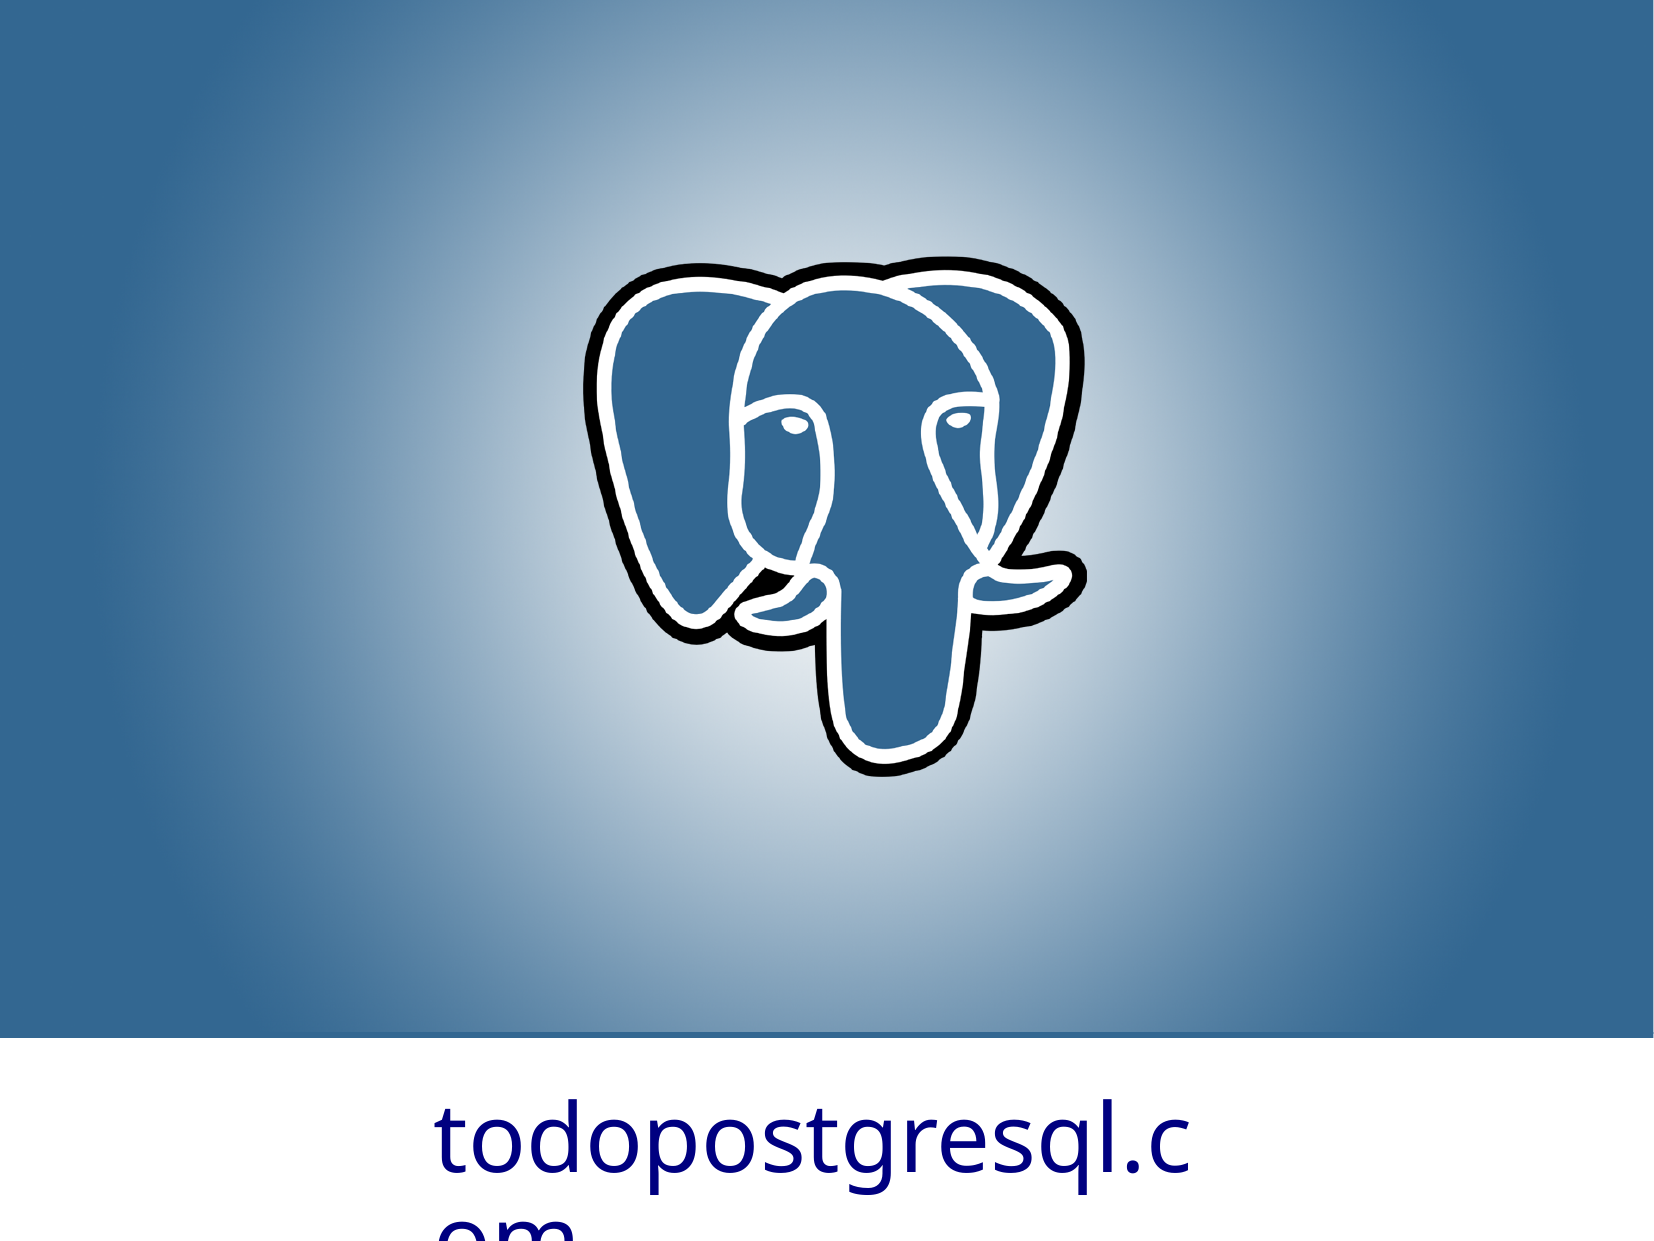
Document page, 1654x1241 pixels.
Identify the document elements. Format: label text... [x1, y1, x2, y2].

picture [0, 0, 1654, 1032]
text_box todopostgresql.com [419, 1062, 1245, 1193]
